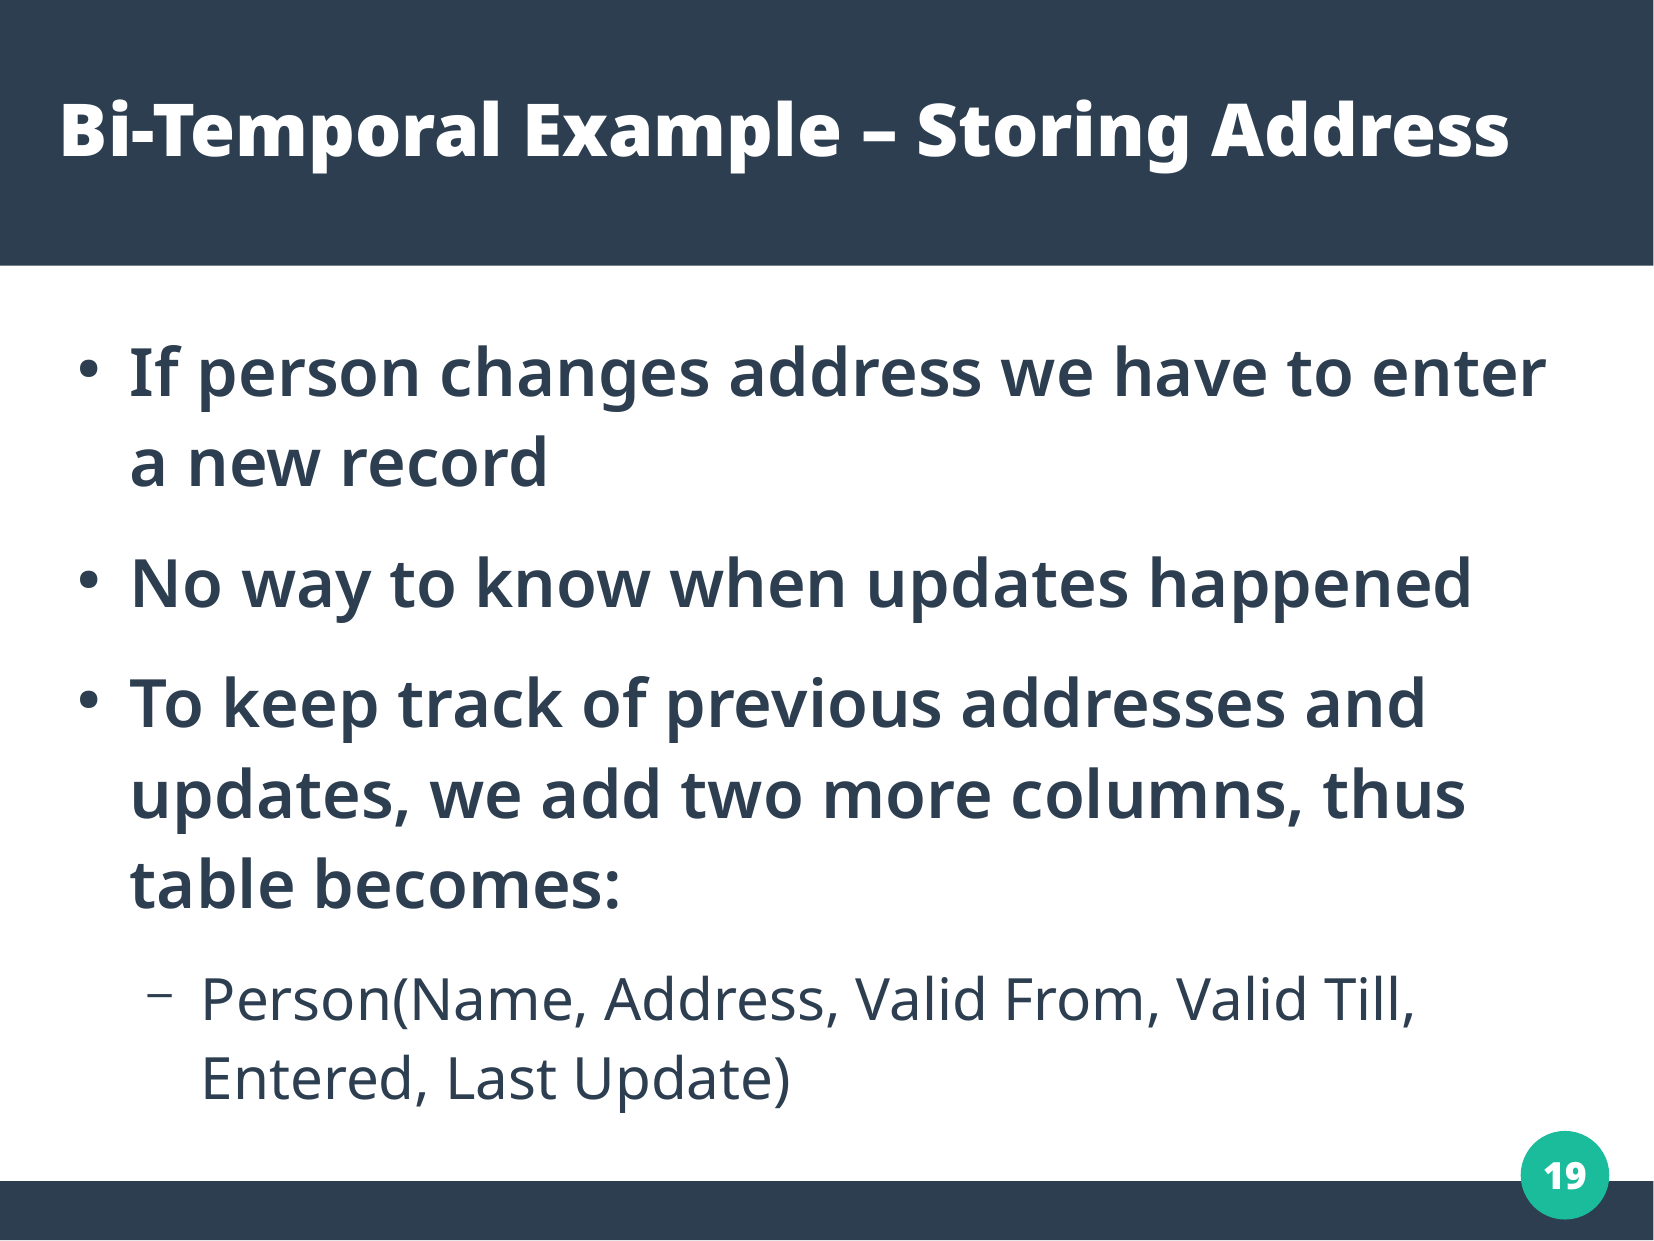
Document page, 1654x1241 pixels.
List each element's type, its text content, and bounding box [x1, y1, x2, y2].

list If person changes address we have to enter a new record No way to know when updates happened To keep track of previous addresses and updates, we add two more columns, thus table becomes: Person(Name, Address, Valid From, Valid Till, Entered, Last Update) [59, 324, 1595, 1152]
title Bi-Temporal Example – Storing Address [59, 49, 1595, 207]
